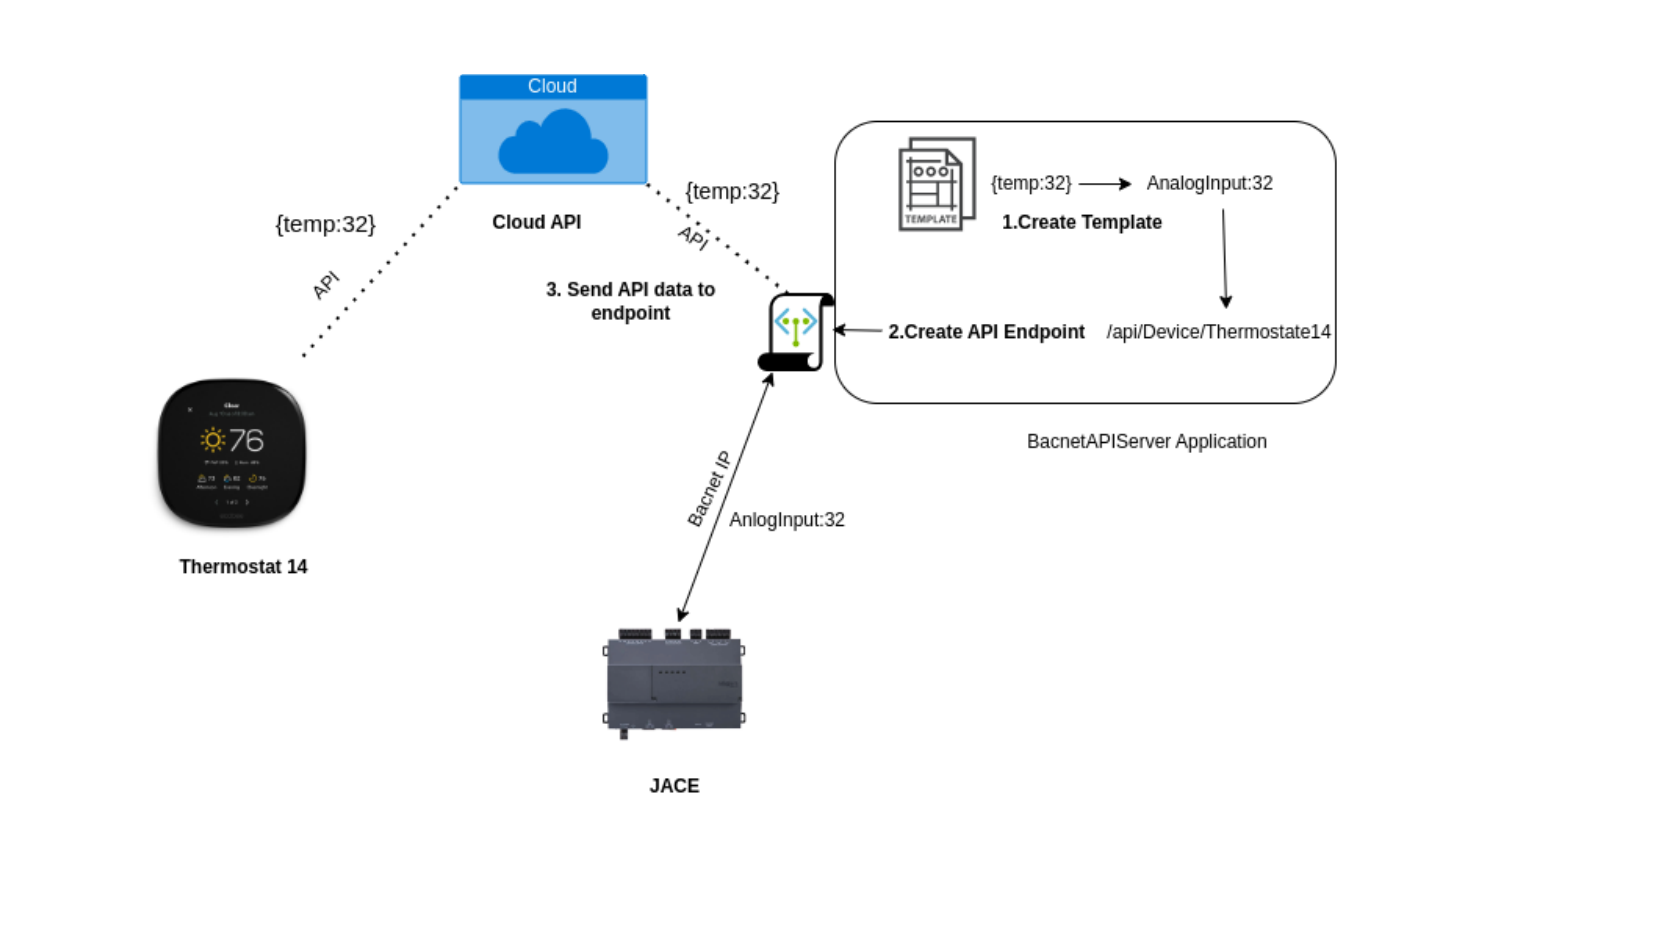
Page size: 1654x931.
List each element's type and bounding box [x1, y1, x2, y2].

picture [146, 74, 1351, 810]
